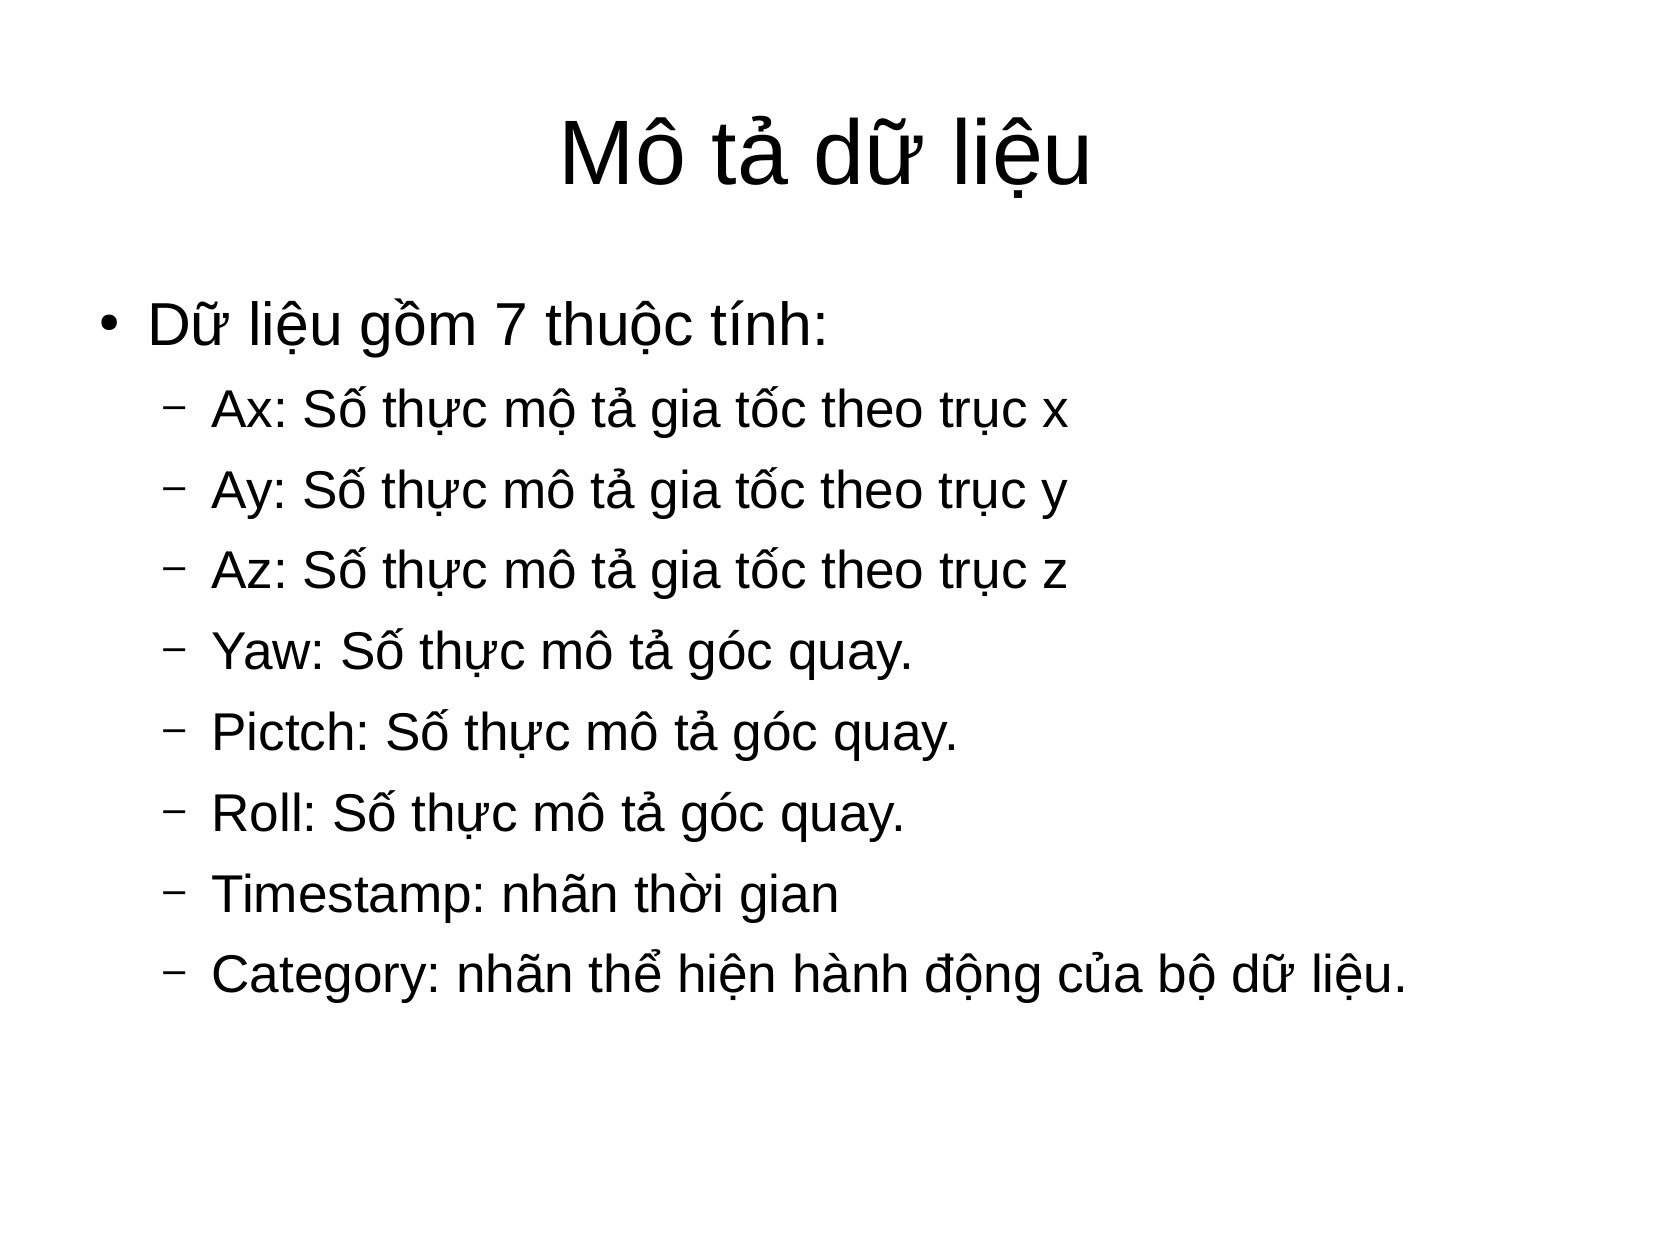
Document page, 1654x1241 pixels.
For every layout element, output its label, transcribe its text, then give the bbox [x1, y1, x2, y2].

list Dữ liệu gồm 7 thuộc tính: Ax: Số thực mộ tả gia tốc theo trục x Ay: Số thực mô tả gia tốc theo trục y Az: Số thực mô tả gia tốc theo trục z Yaw: Số thực mô tả góc quay. Pictch: Số thực mô tả góc quay. Roll: Số thực mô tả góc quay. Timestamp: nhãn thời gian Category: nhãn thể hiện hành động của bộ dữ liệu. [82, 290, 1571, 1010]
title Mô tả dữ liệu [82, 49, 1571, 257]
